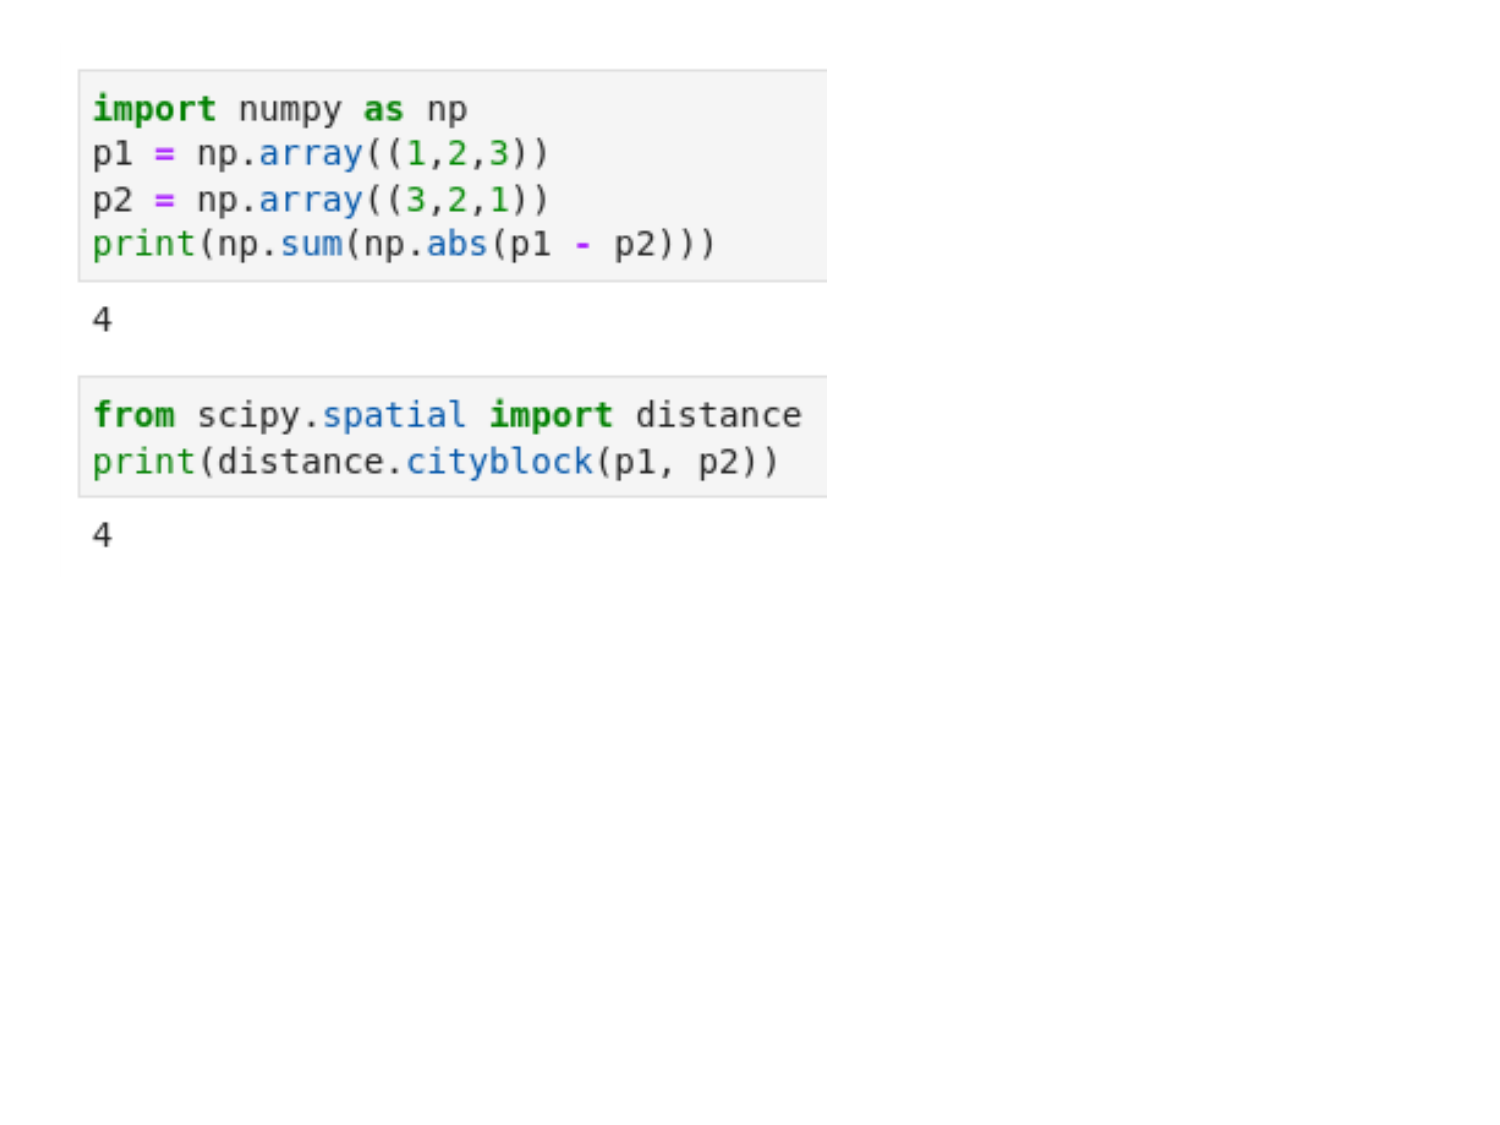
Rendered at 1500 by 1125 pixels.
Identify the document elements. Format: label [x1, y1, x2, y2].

picture [59, 43, 827, 577]
